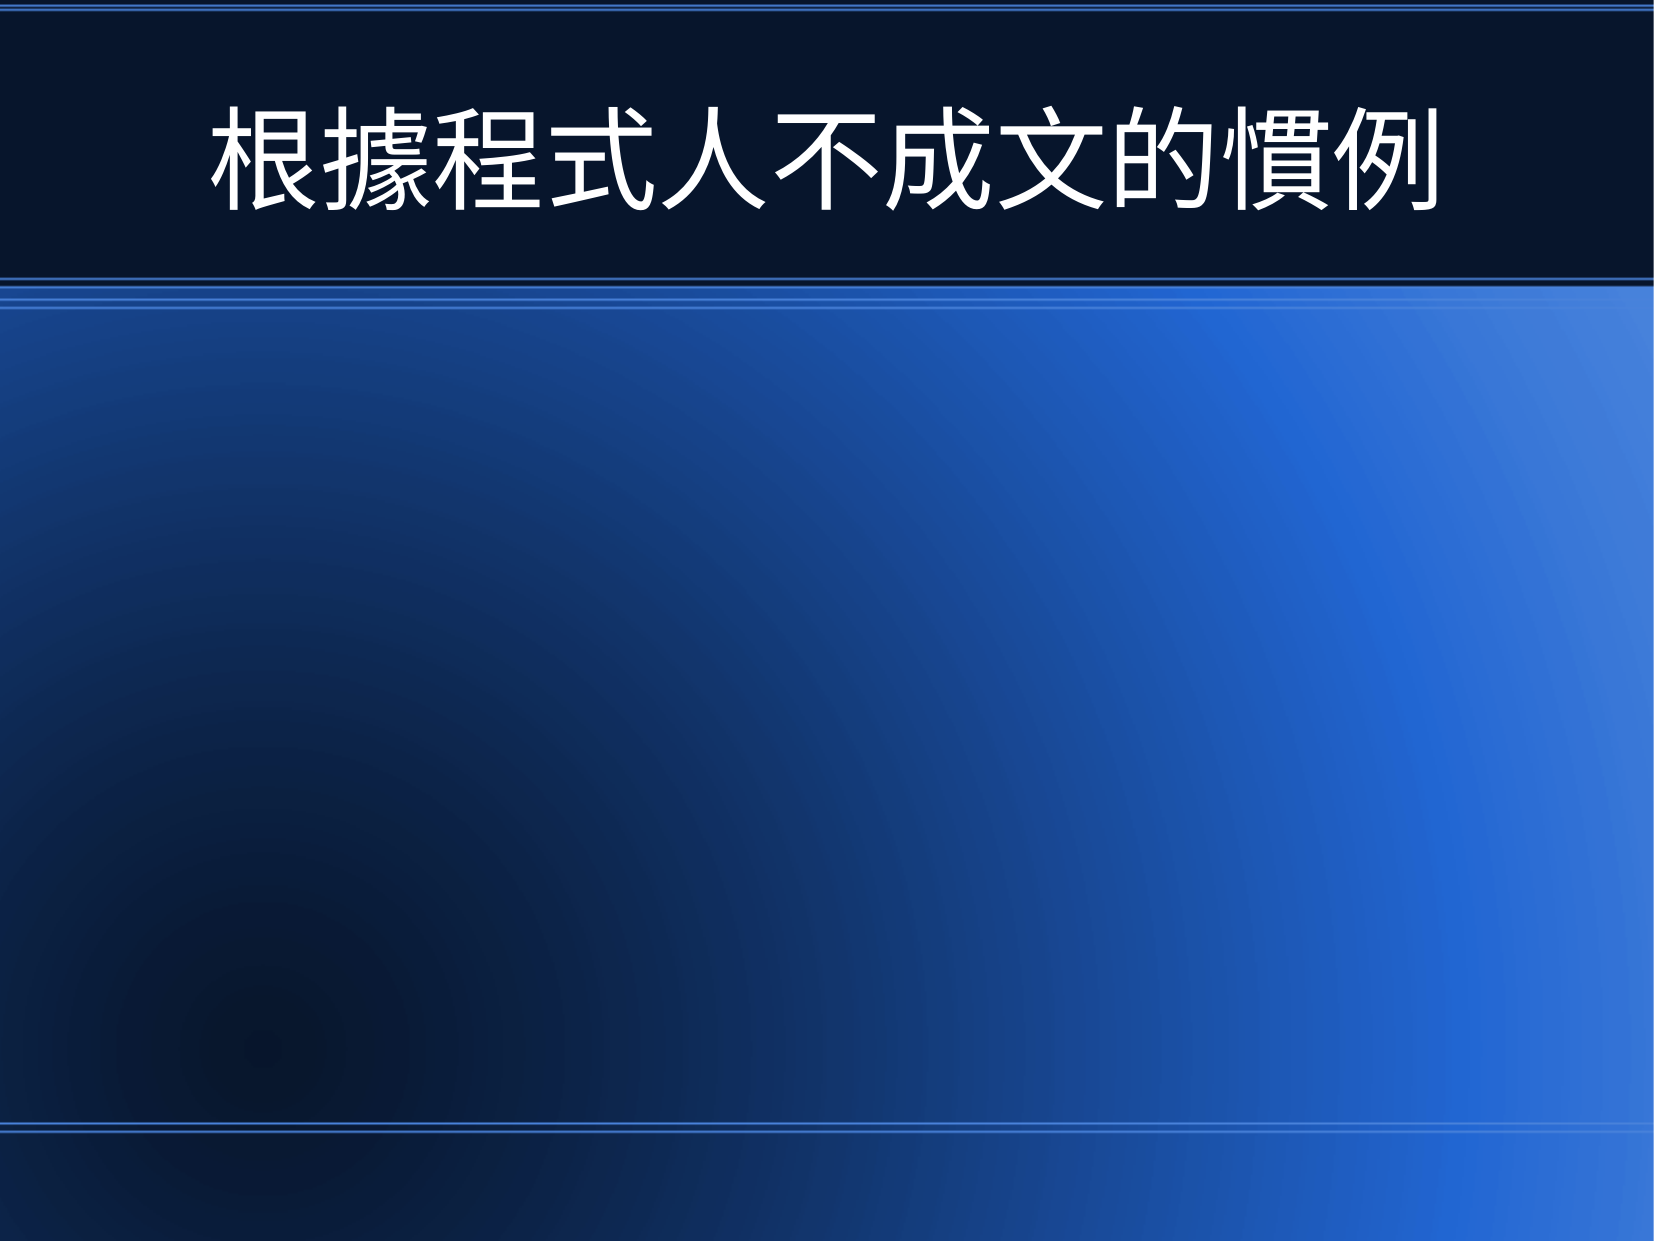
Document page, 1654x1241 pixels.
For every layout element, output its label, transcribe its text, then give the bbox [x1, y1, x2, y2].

title 根據程式人不成文的慣例 [82, 49, 1571, 257]
picture [0, 0, 1654, 1241]
